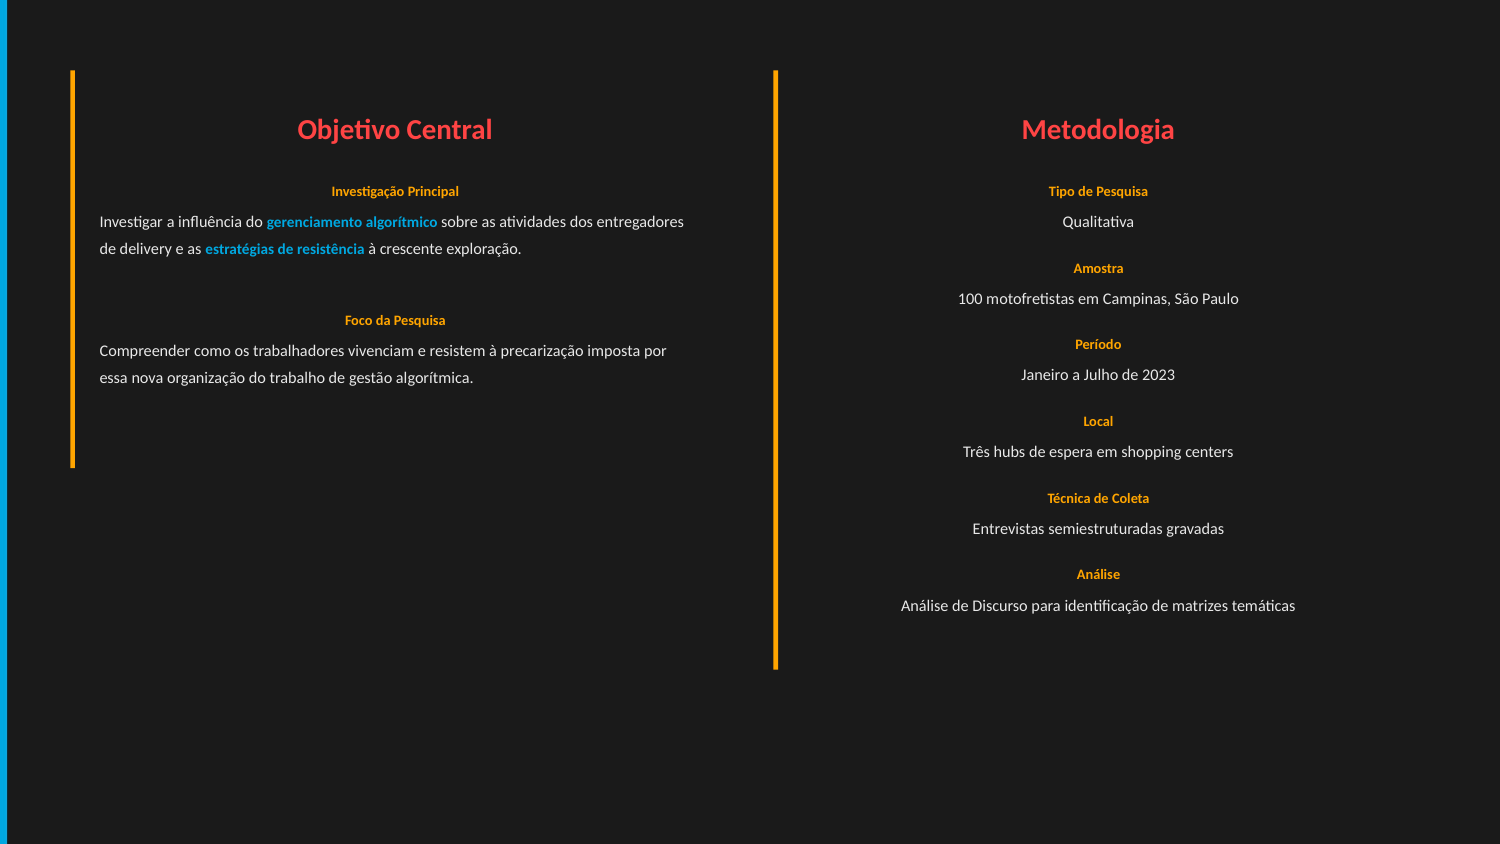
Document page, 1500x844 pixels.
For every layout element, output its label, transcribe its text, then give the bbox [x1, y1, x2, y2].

text_box Foco da Pesquisa [344, 303, 446, 329]
text_box Análise [1076, 557, 1121, 583]
text_box Tipo de Pesquisa [1048, 174, 1149, 200]
text_box Objetivo Central [297, 105, 494, 146]
picture [7, 0, 1500, 844]
text_box Metodologia [1021, 105, 1176, 146]
text_box Entrevistas semiestruturadas gravadas [972, 510, 1225, 538]
text_box 100 motofretistas em Campinas, São Paulo [957, 280, 1240, 308]
text_box Técnica de Coleta [1047, 481, 1150, 507]
text_box Janeiro a Julho de 2023 [1021, 356, 1176, 385]
text_box [70, 70, 727, 469]
text_box [773, 70, 1430, 670]
text_box Investigar a influência do gerenciamento algorítmico sobre as atividades dos entregadores de delivery e as estratégias de resistência à crescente exploração. [99, 203, 692, 258]
text_box Compreender como os trabalhadores vivenciam e resistem à precarização imposta por essa nova organização do trabalho de gestão algorítmica. [99, 332, 692, 388]
text_box Análise de Discurso para identificação de matrizes temáticas [901, 587, 1297, 615]
text_box Amostra [1073, 250, 1124, 276]
text_box Três hubs de espera em shopping centers [963, 433, 1235, 461]
text_box Qualitativa [1062, 203, 1135, 231]
text_box Investigação Principal [331, 174, 460, 200]
text_box Período [1075, 327, 1122, 353]
text_box Local [1083, 404, 1114, 430]
